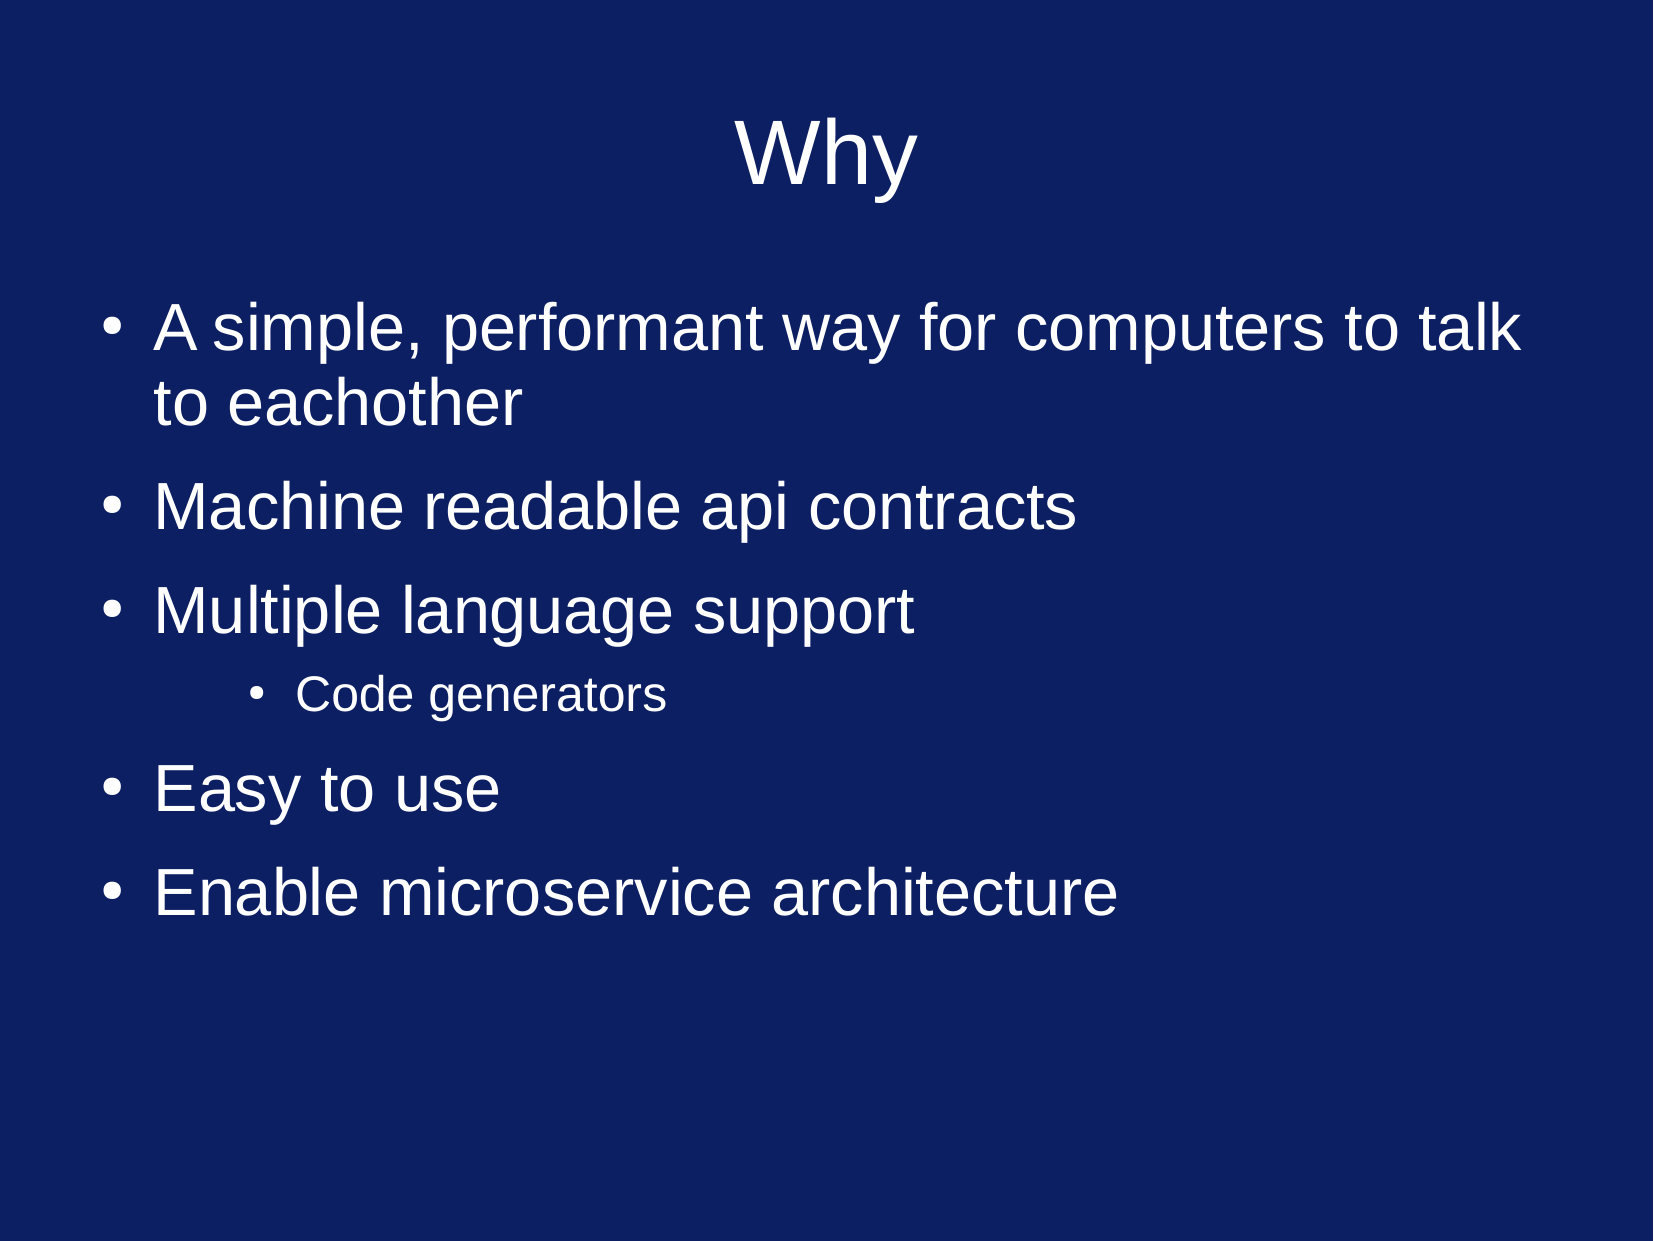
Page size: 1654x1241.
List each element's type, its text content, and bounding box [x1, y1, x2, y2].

title Why [82, 49, 1571, 257]
list A simple, performant way for computers to talk to eachother Machine readable api contracts Multiple language support Code generators Easy to use Enable microservice architecture [82, 290, 1571, 1010]
